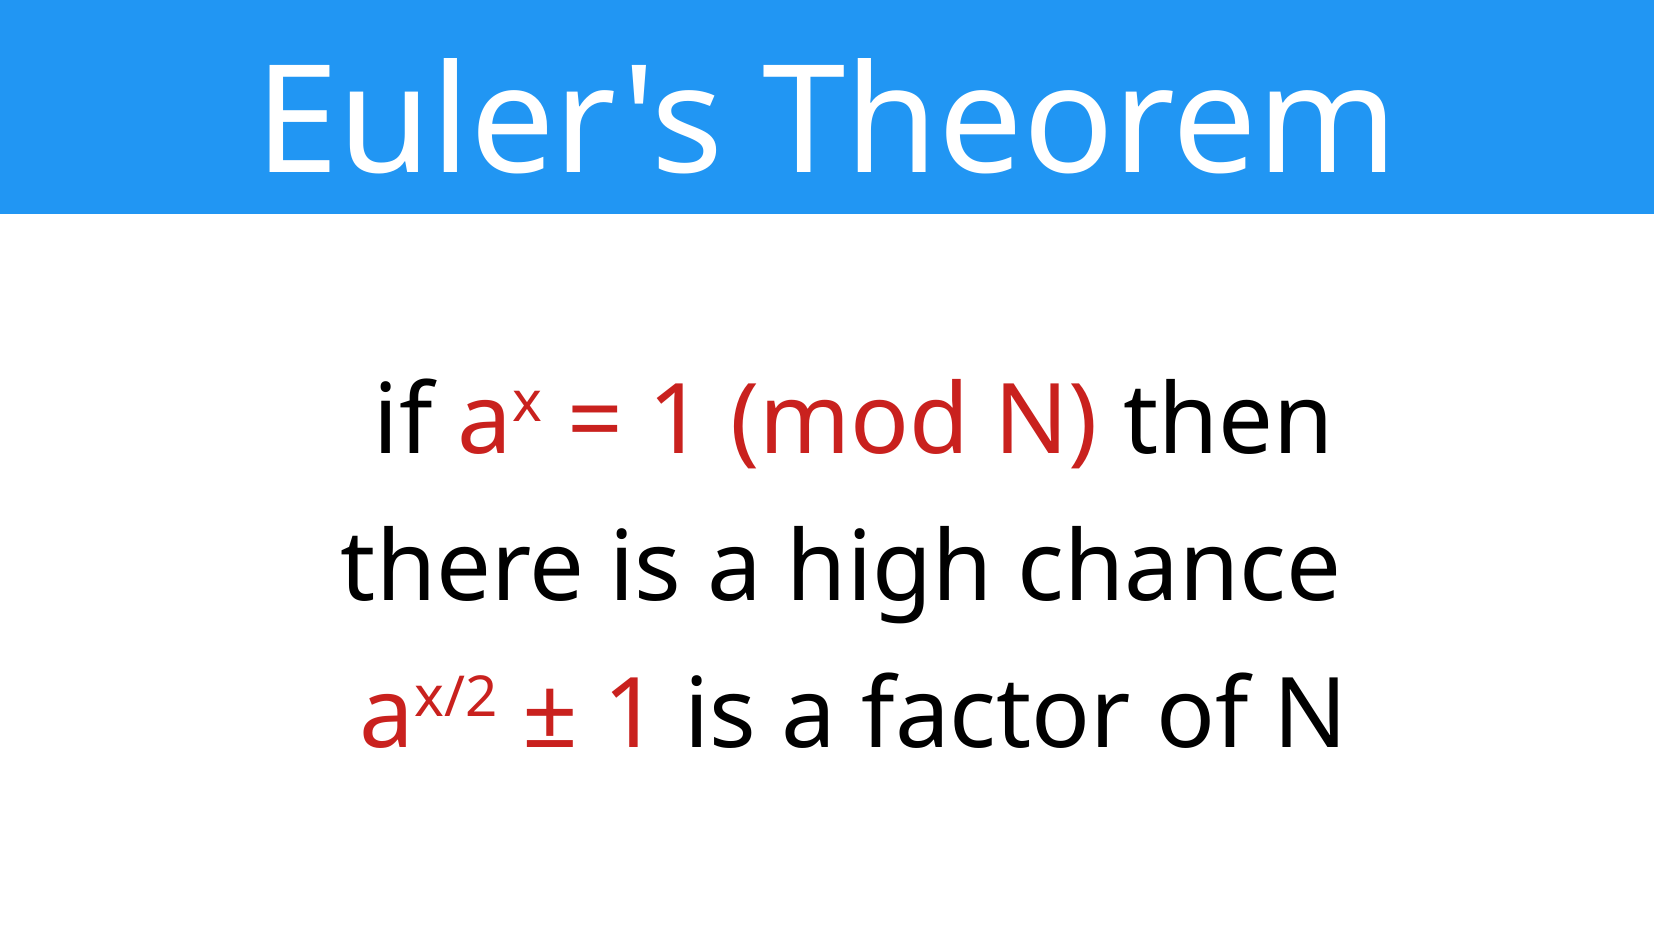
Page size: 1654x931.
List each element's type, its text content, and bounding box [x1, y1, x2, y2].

title Euler's Theorem [82, 37, 1571, 193]
list if ax = 1 (mod N) then there is a high chance ax/2 ± 1 is a factor of N [86, 345, 1576, 781]
